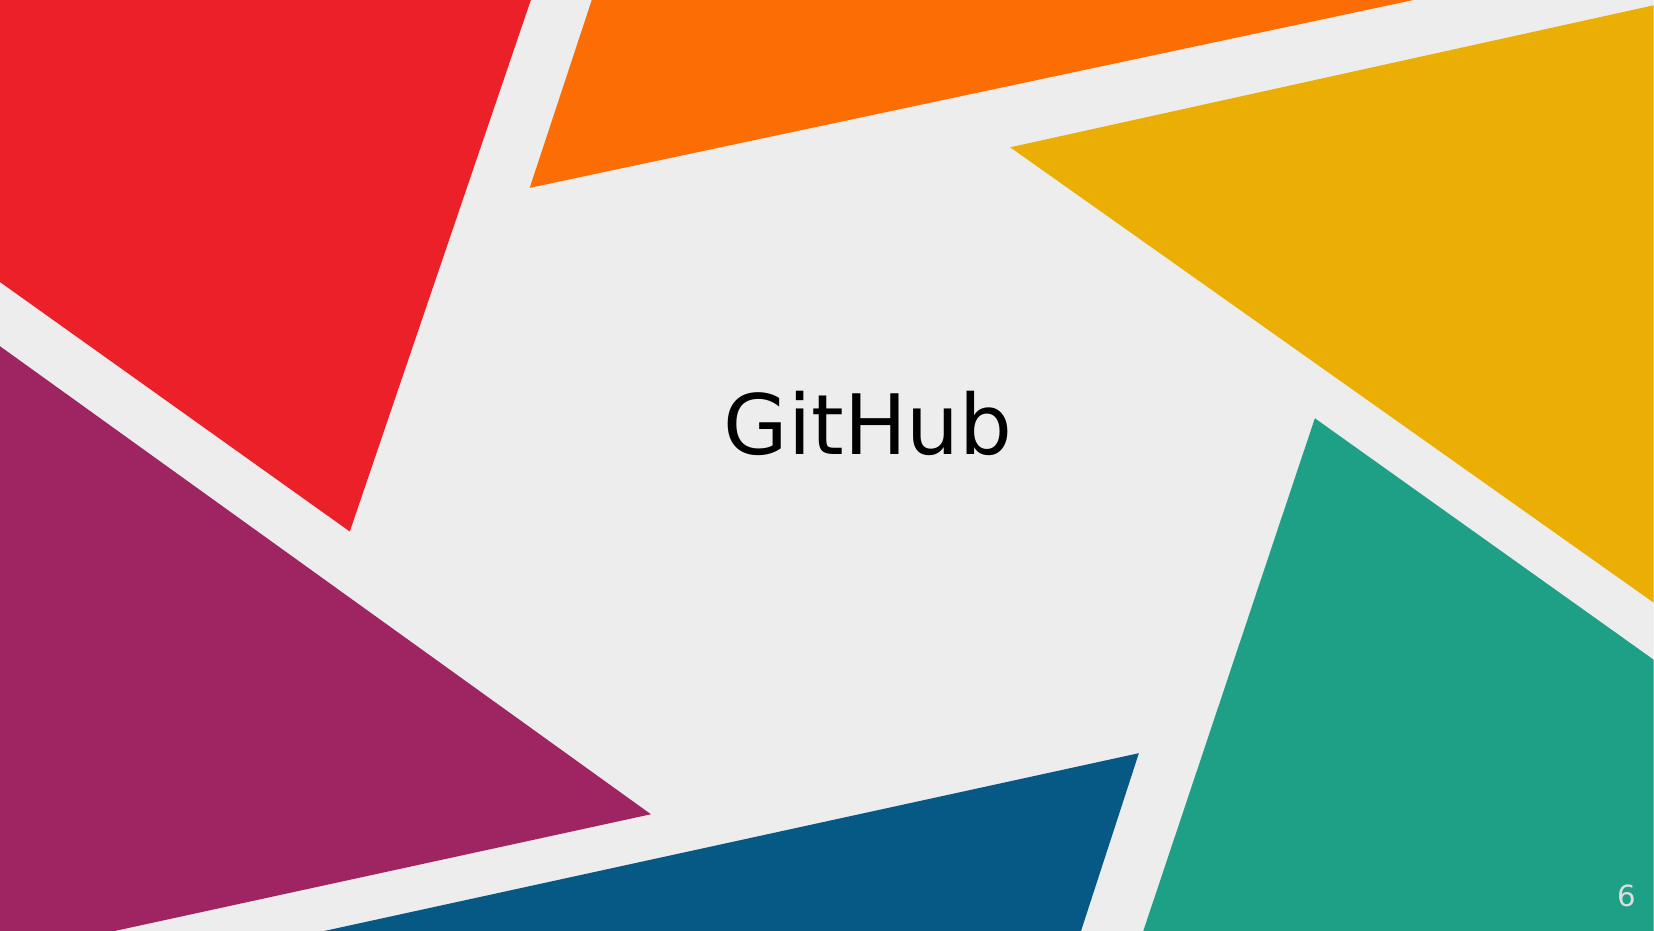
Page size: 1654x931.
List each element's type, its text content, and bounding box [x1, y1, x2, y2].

list GitHub [401, 377, 1264, 556]
